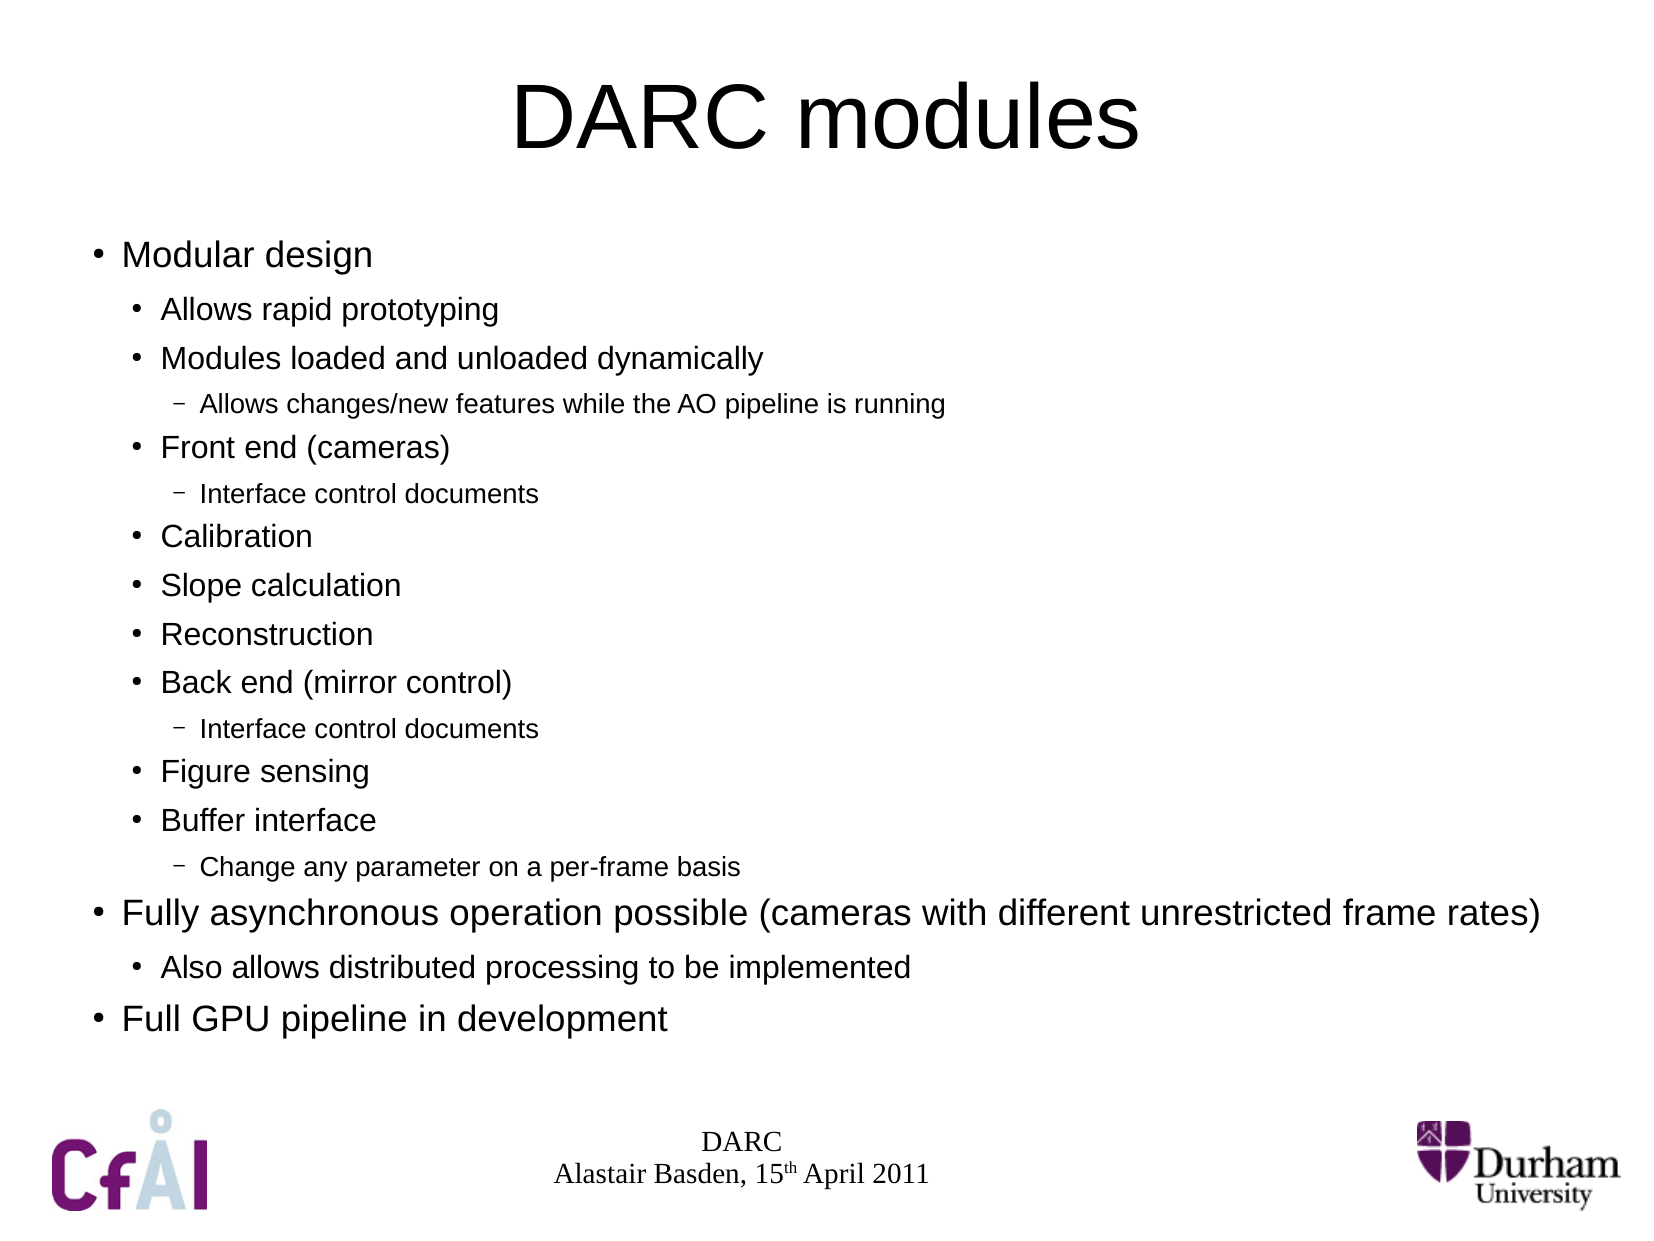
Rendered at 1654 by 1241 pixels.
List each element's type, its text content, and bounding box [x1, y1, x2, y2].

picture [1417, 1121, 1621, 1211]
picture [52, 1109, 207, 1211]
title DARC modules [82, 21, 1571, 213]
list Modular design Allows rapid prototyping Modules loaded and unloaded dynamically Allows changes/new features while the AO pipeline is running Front end (cameras) Interface control documents Calibration Slope calculation Reconstruction Back end (mirror control) Interface control documents Figure sensing Buffer interface Change any parameter on a per-frame basis Fully asynchronous operation possible (cameras with different unrestricted frame rates) Also allows distributed processing to be implemented Full GPU pipeline in development [82, 234, 1571, 1053]
